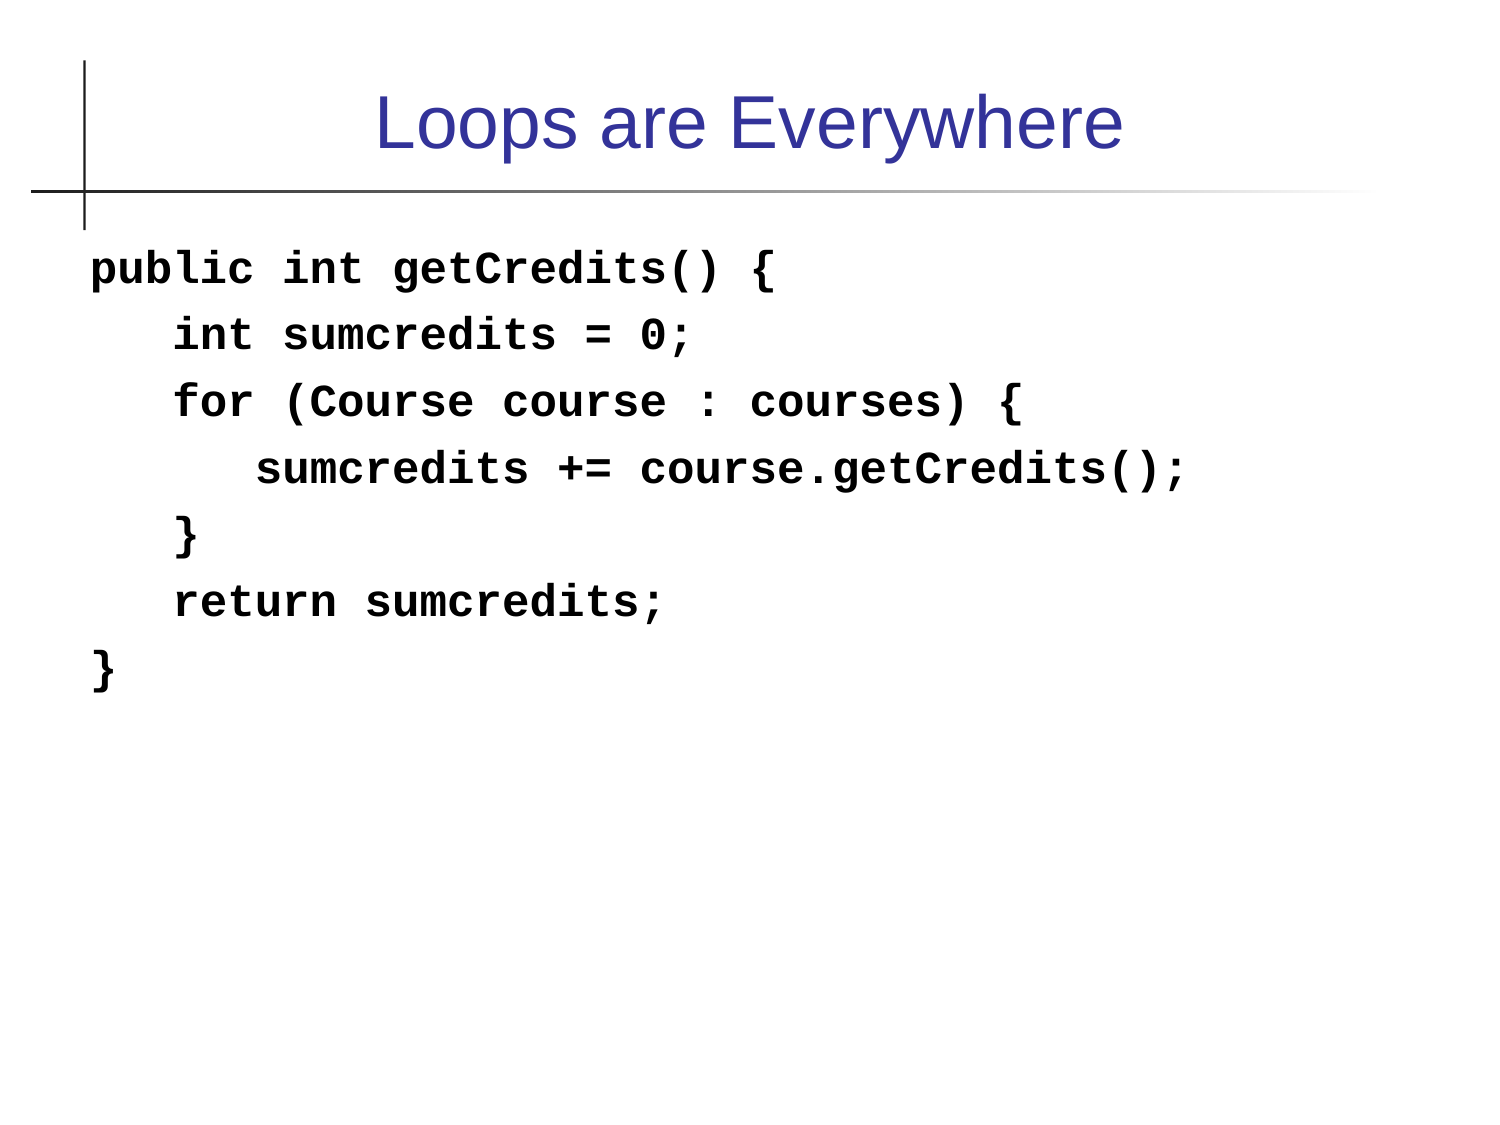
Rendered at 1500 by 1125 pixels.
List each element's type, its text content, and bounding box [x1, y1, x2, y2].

list public int getCredits() { int sumcredits = 0; for (Course course : courses) { sumcredits += course.getCredits(); } return sumcredits; } [75, 229, 1500, 1066]
title Loops are Everywhere [50, 37, 1450, 201]
